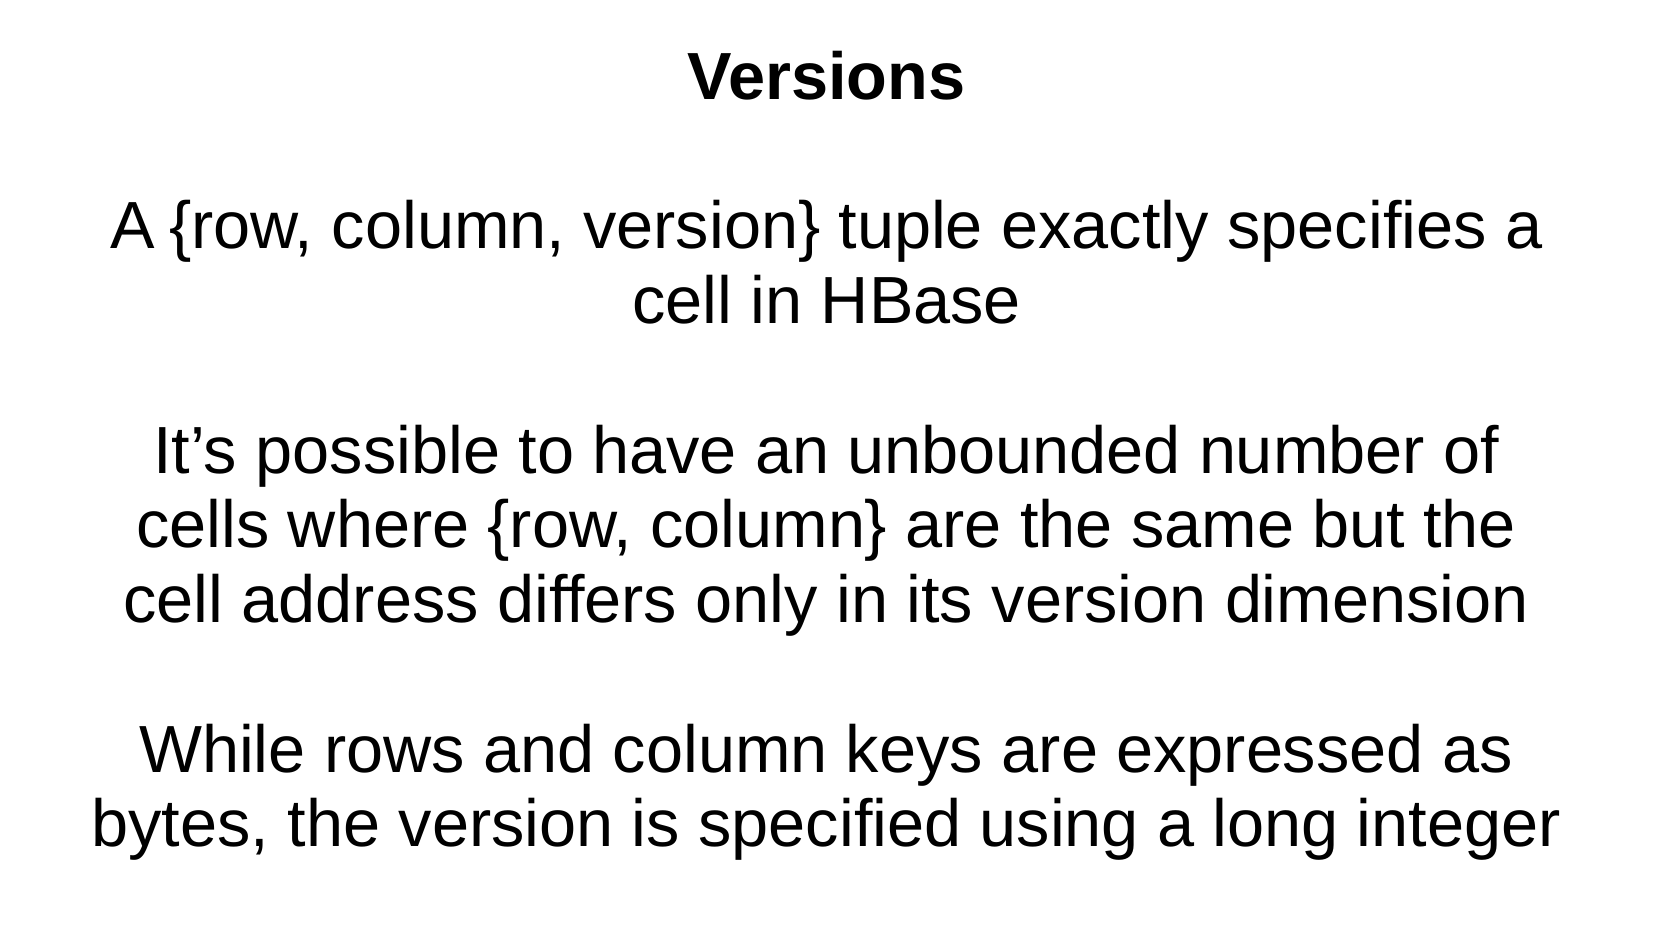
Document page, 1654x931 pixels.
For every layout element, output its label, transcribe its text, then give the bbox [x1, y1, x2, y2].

subtitle Versions A {row, column, version} tuple exactly specifies a cell in HBase It’s possible to have an unbounded number of cells where {row, column} are the same but the cell address differs only in its version dimension While rows and column keys are expressed as bytes, the version is specified using a long integer [82, 38, 1571, 862]
